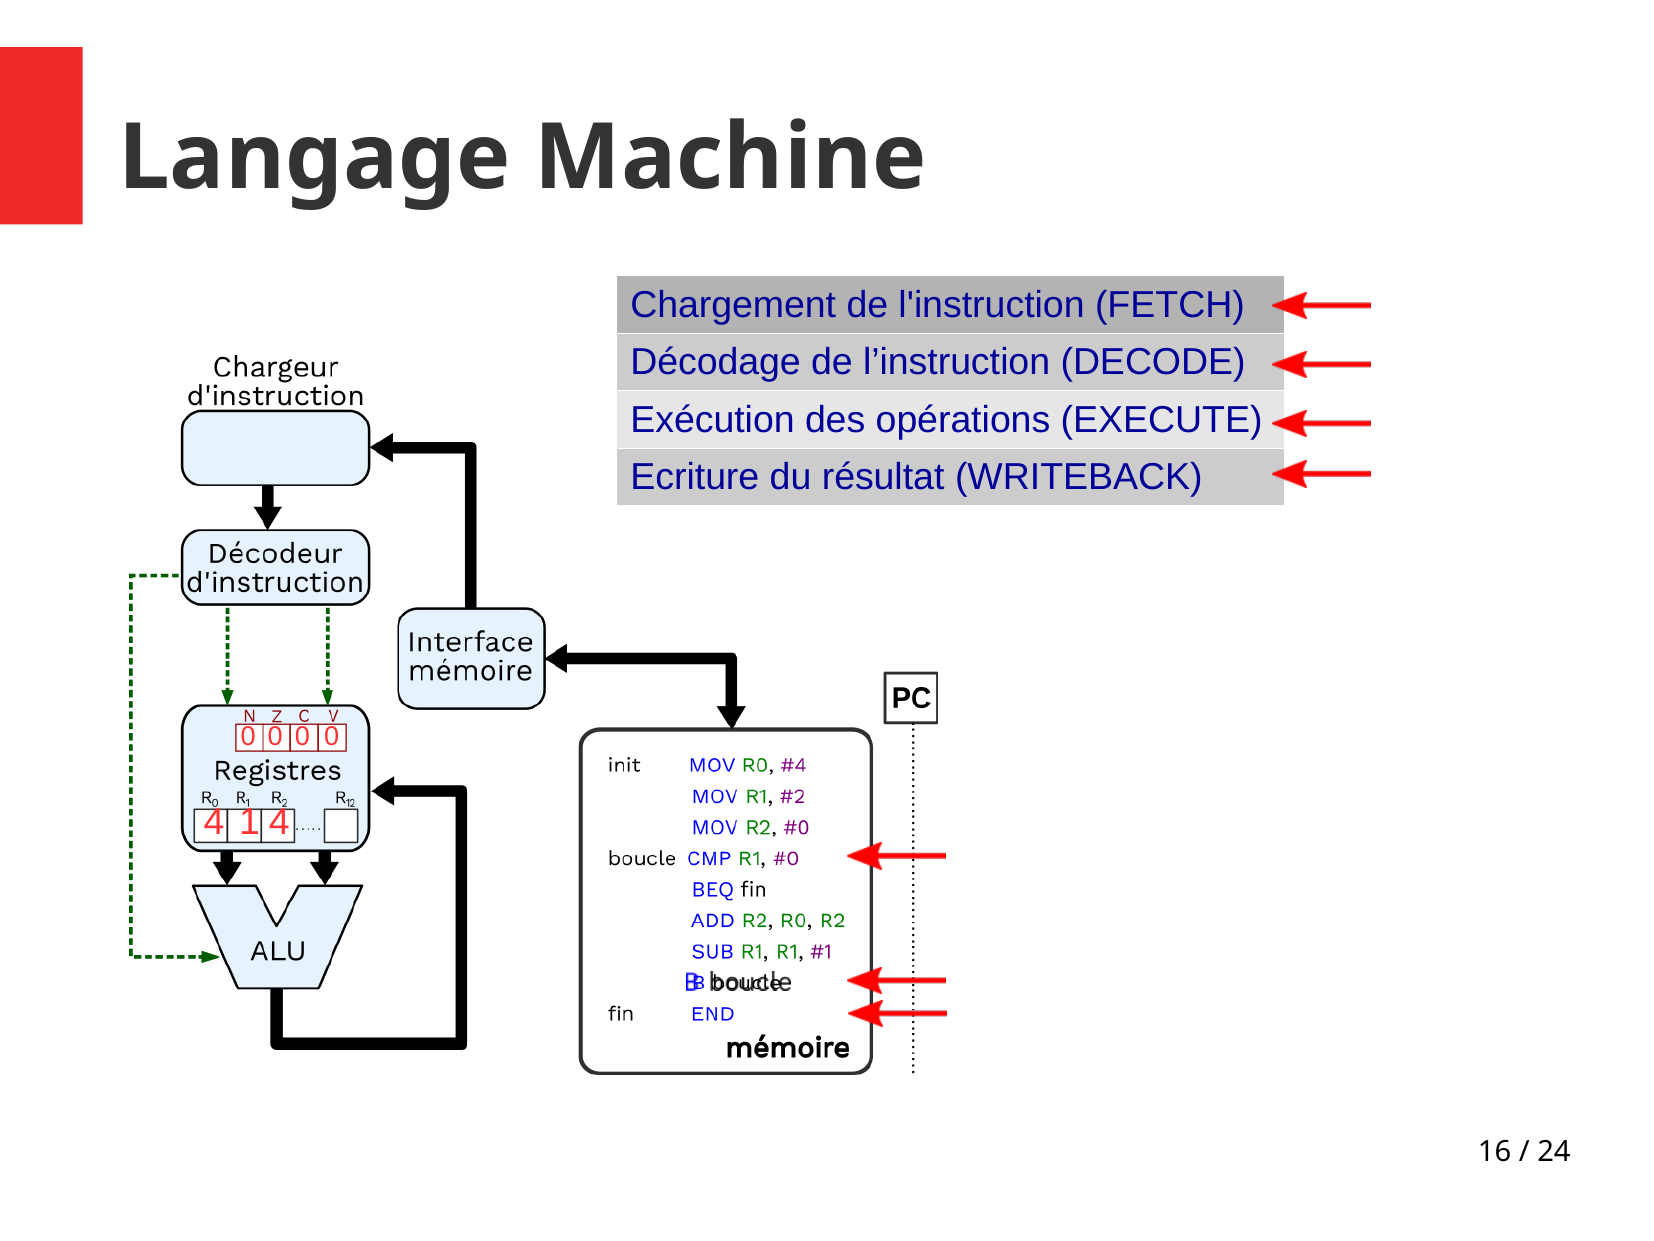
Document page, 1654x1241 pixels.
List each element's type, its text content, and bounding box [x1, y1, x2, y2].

text_box 4 [188, 793, 224, 851]
text_box 1 [224, 793, 254, 851]
text_box 0 [315, 713, 339, 760]
picture [1272, 460, 1371, 488]
picture [1272, 410, 1371, 438]
picture [1272, 351, 1371, 378]
picture [129, 355, 947, 1075]
table_header Chargement de l'instruction (FETCH) [617, 276, 1284, 333]
table_cell Décodage de l’instruction (DECODE) [617, 334, 1284, 390]
picture [1272, 292, 1371, 319]
title Langage Machine [118, 49, 1571, 257]
table_cell Ecriture du résultat (WRITEBACK) [617, 449, 1284, 505]
text_box 0 [231, 713, 256, 759]
text_box 0 [258, 713, 283, 759]
table_cell Exécution des opérations (EXECUTE) [617, 391, 1284, 448]
text_box 0 [286, 713, 310, 760]
text_box 4 [254, 793, 302, 851]
